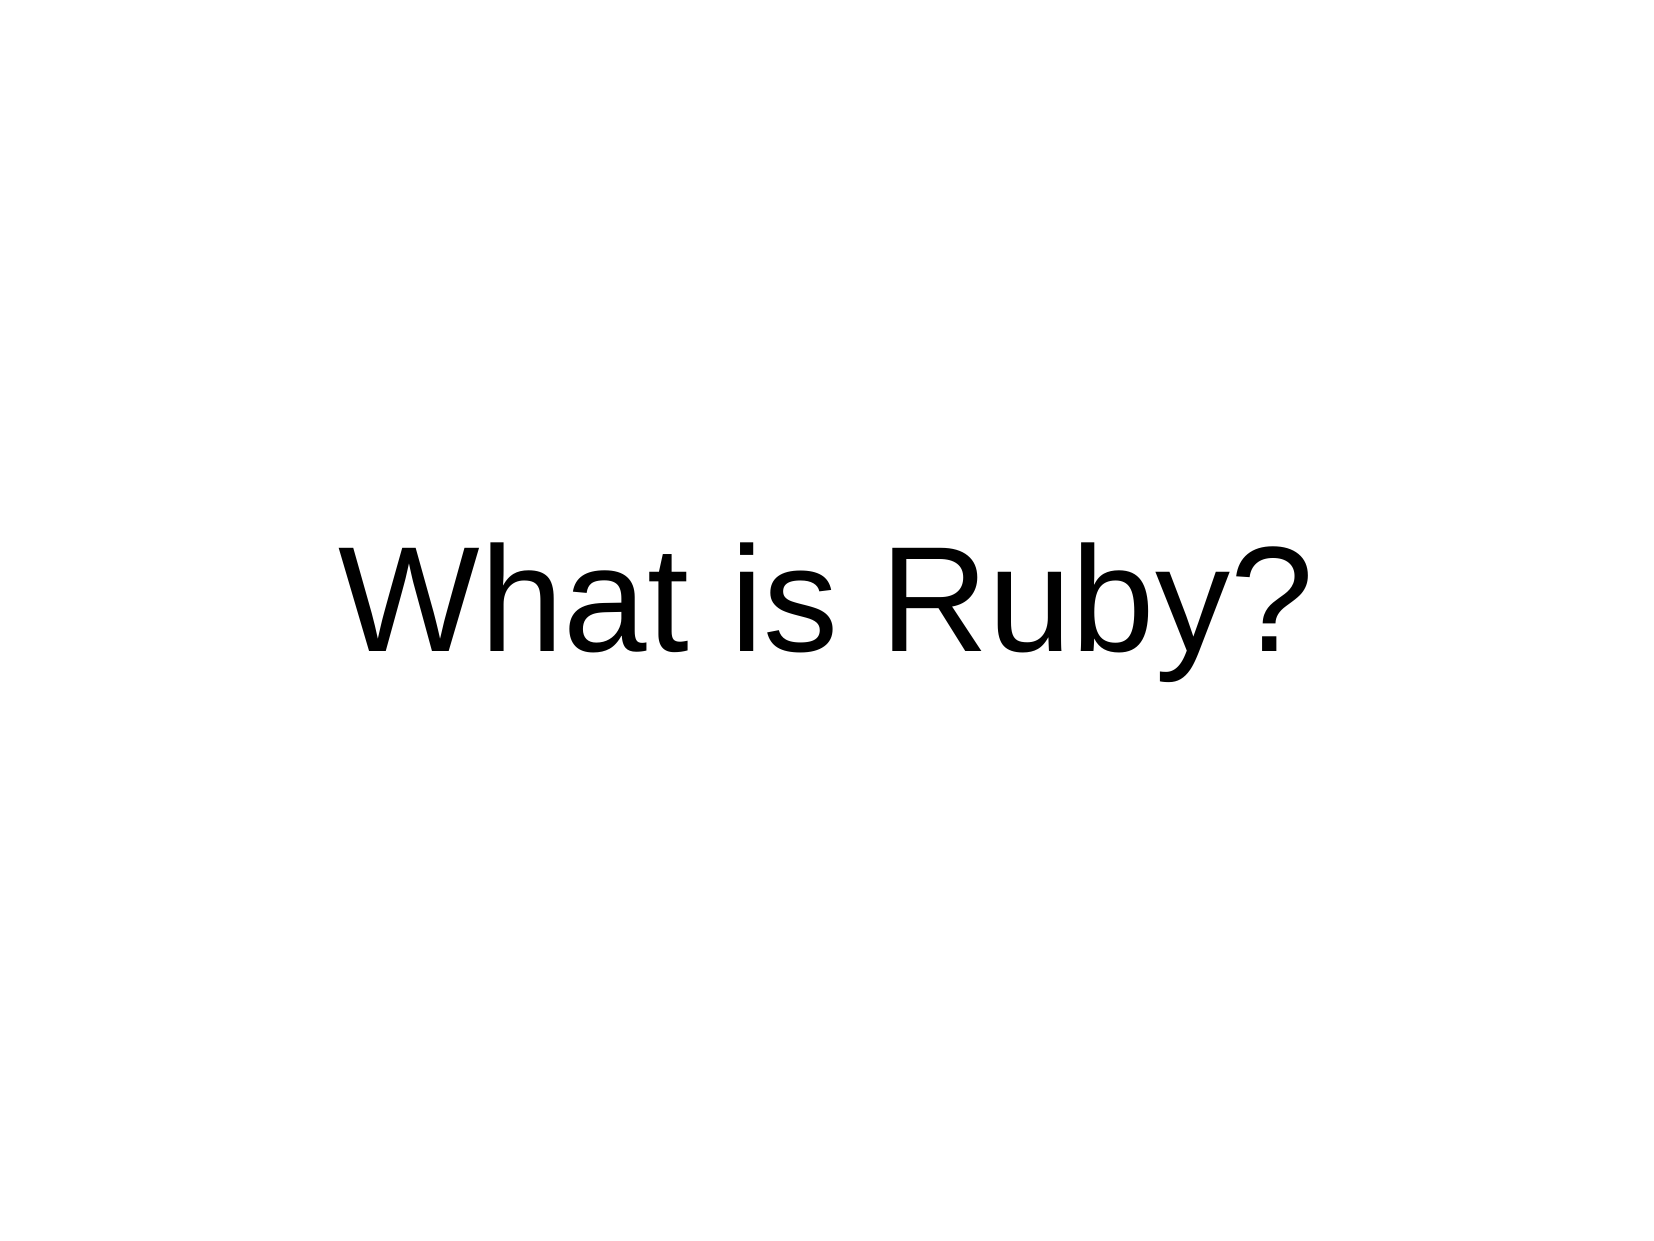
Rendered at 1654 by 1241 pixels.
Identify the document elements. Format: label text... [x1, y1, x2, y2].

text_box What is Ruby? [324, 507, 1330, 733]
